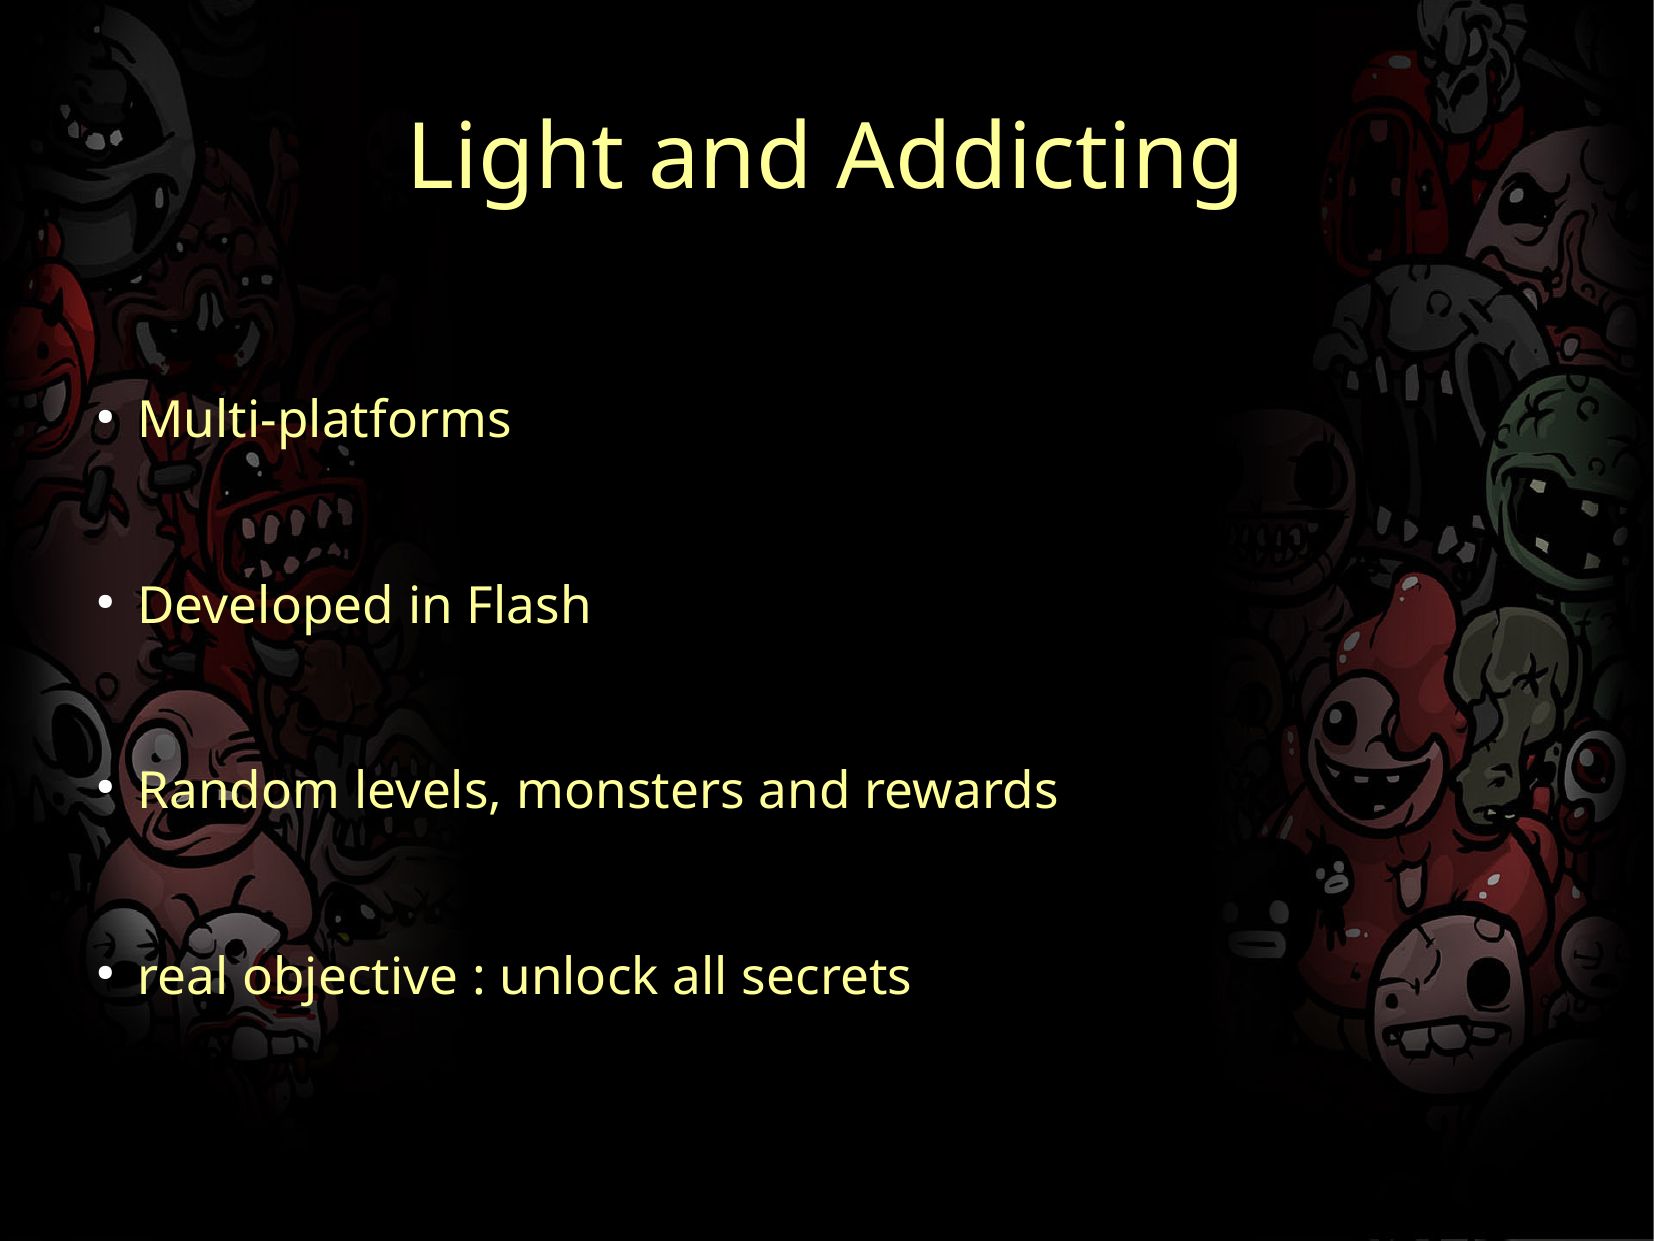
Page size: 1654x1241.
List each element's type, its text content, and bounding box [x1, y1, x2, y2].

picture [0, 0, 1654, 1241]
list Multi-platforms Developed in Flash Random levels, monsters and rewards real objective : unlock all secrets [82, 290, 1571, 1010]
title Light and Addicting [82, 49, 1571, 257]
